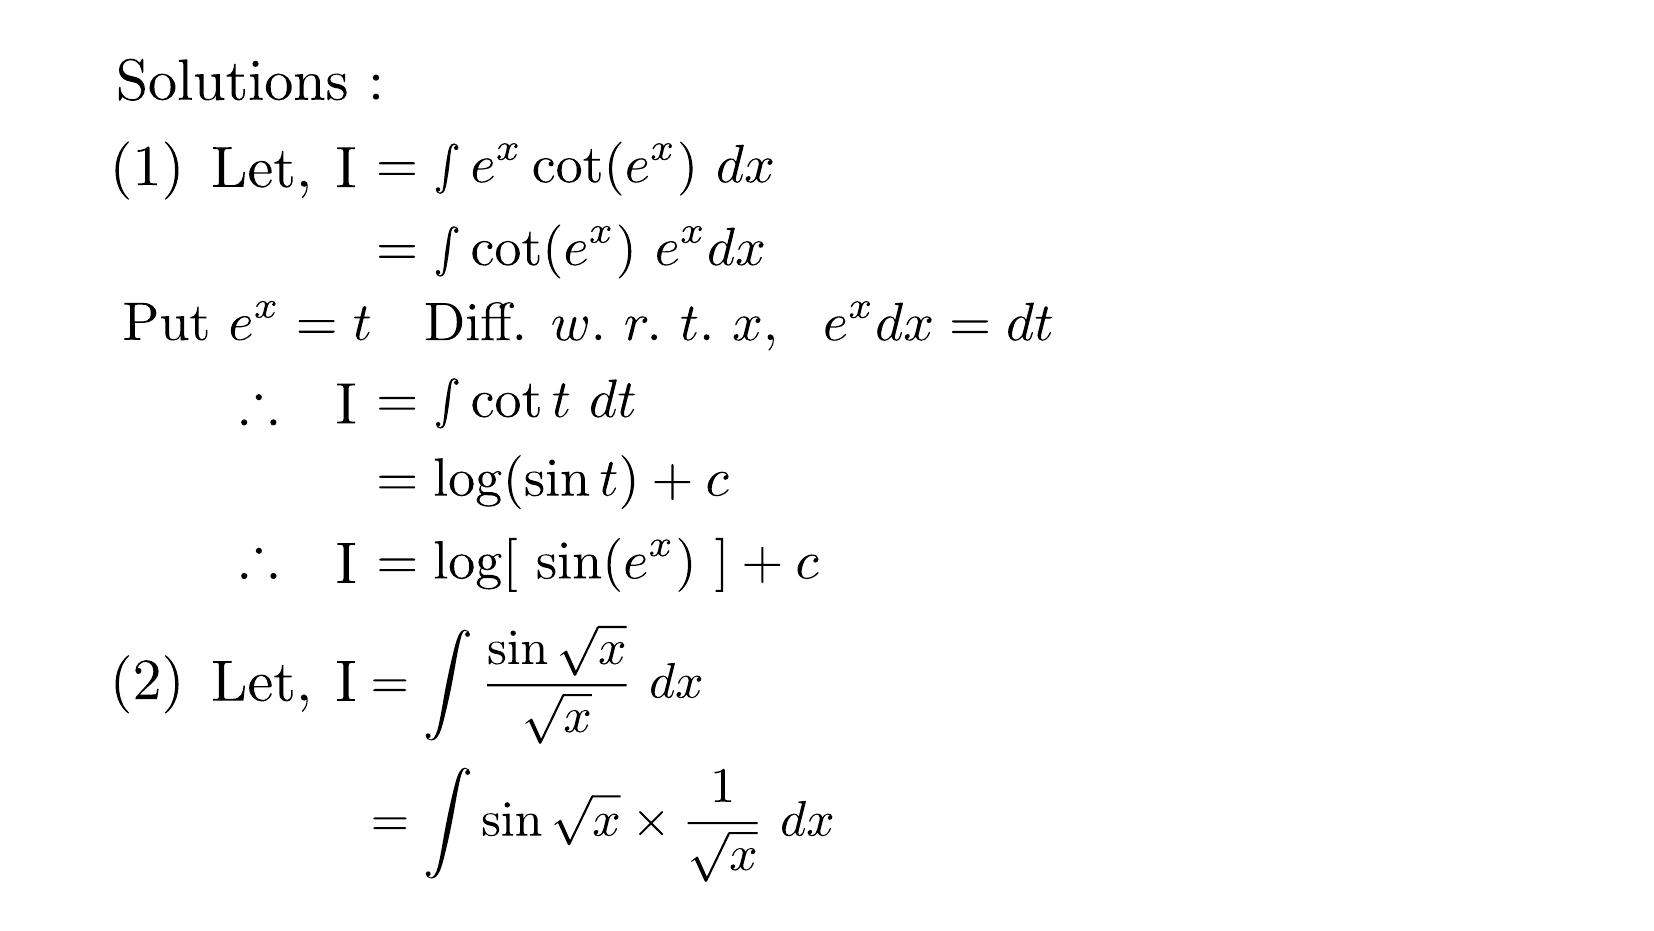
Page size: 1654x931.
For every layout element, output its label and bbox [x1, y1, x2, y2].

text_box [241, 394, 277, 426]
text_box [378, 141, 773, 196]
text_box [378, 224, 764, 279]
text_box [241, 547, 277, 580]
text_box [213, 660, 308, 712]
text_box [425, 301, 1053, 351]
text_box [112, 141, 179, 200]
text_box [378, 537, 819, 592]
text_box [378, 378, 636, 429]
text_box [337, 147, 355, 188]
text_box [372, 767, 833, 882]
text_box [337, 661, 355, 701]
text_box [378, 455, 729, 510]
title [35, 31, 1607, 880]
text_box [118, 58, 380, 101]
text_box [337, 543, 356, 583]
text_box [213, 147, 308, 199]
text_box [124, 300, 371, 341]
text_box [372, 625, 702, 744]
text_box [112, 655, 179, 714]
text_box [337, 383, 356, 424]
